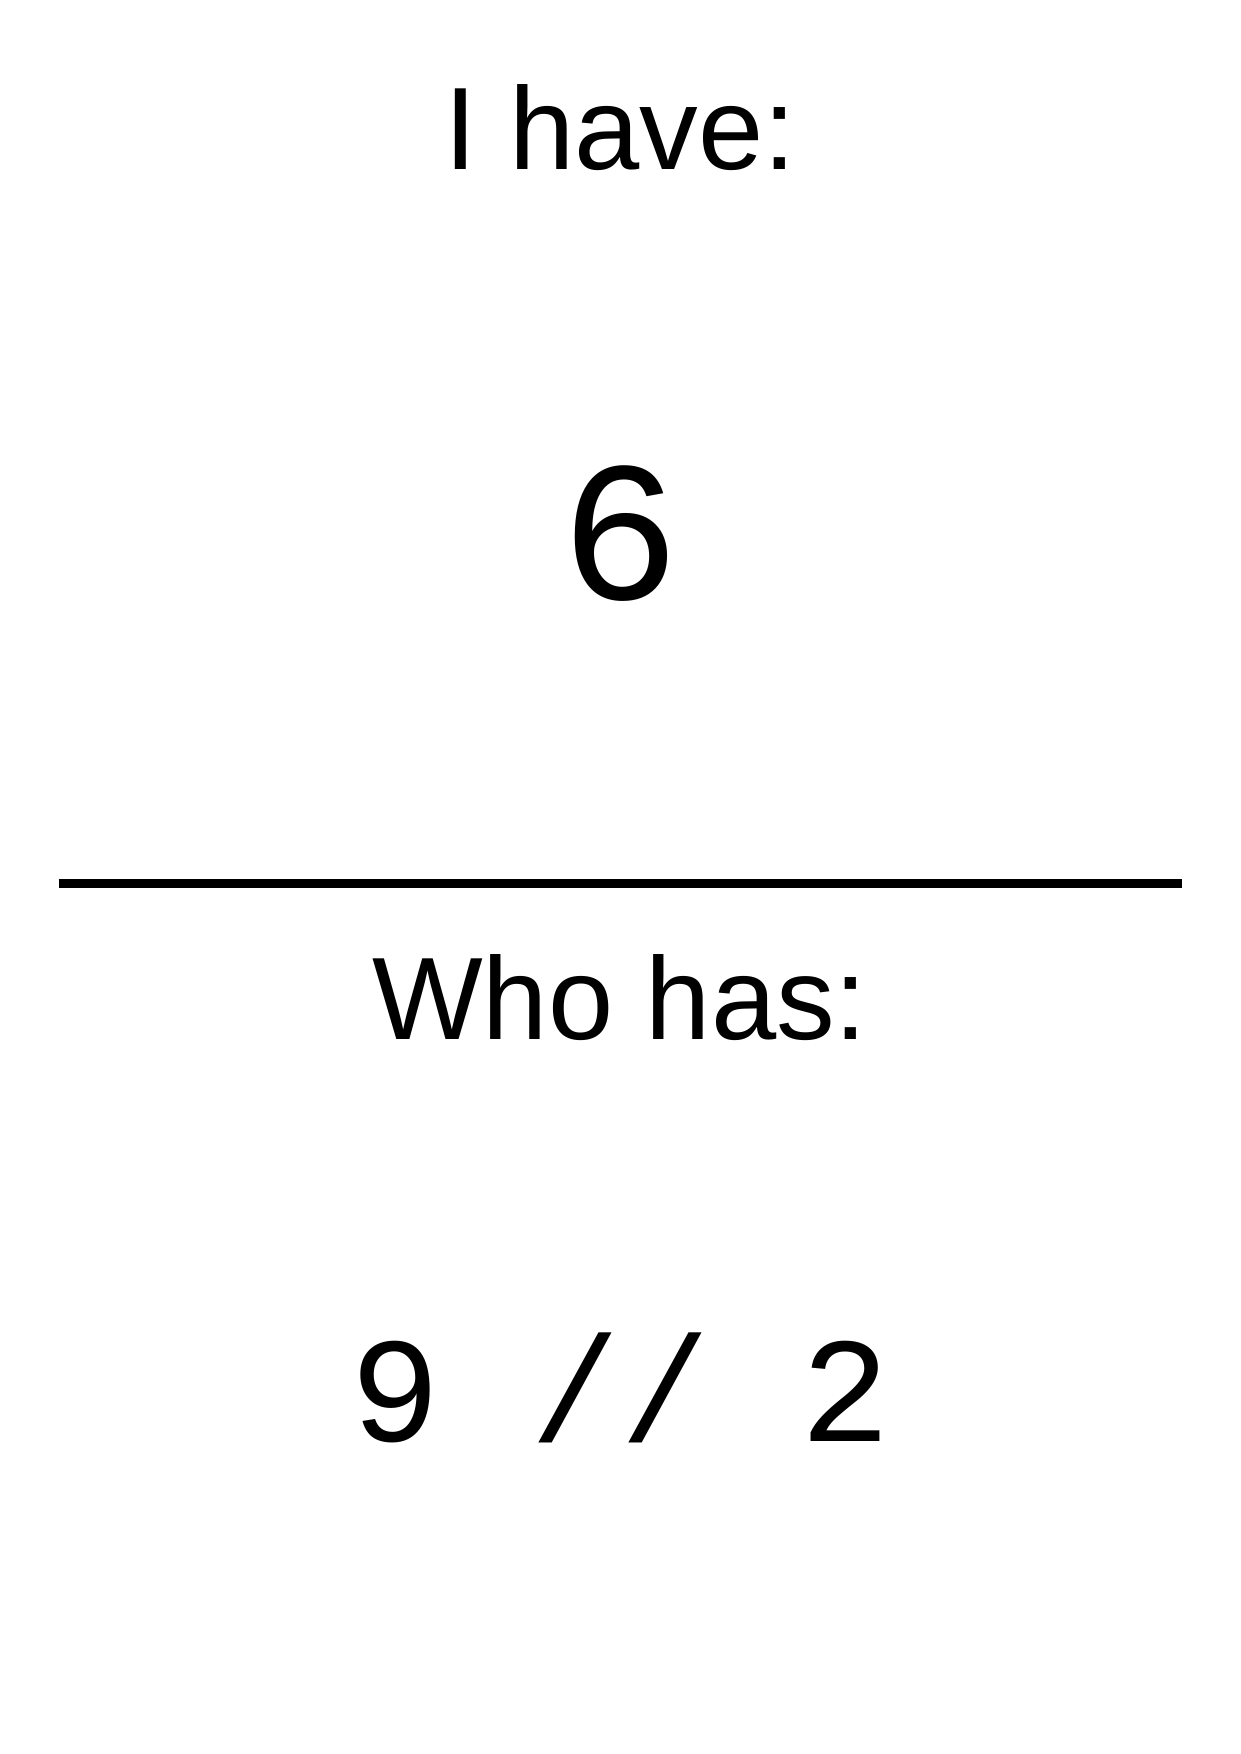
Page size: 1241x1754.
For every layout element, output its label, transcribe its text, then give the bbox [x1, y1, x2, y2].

text_box Who has: [58, 919, 1182, 1079]
text_box 9 // 2 [58, 1123, 1182, 1679]
subtitle I have: [58, 49, 1182, 209]
text_box 6 [58, 268, 1182, 824]
